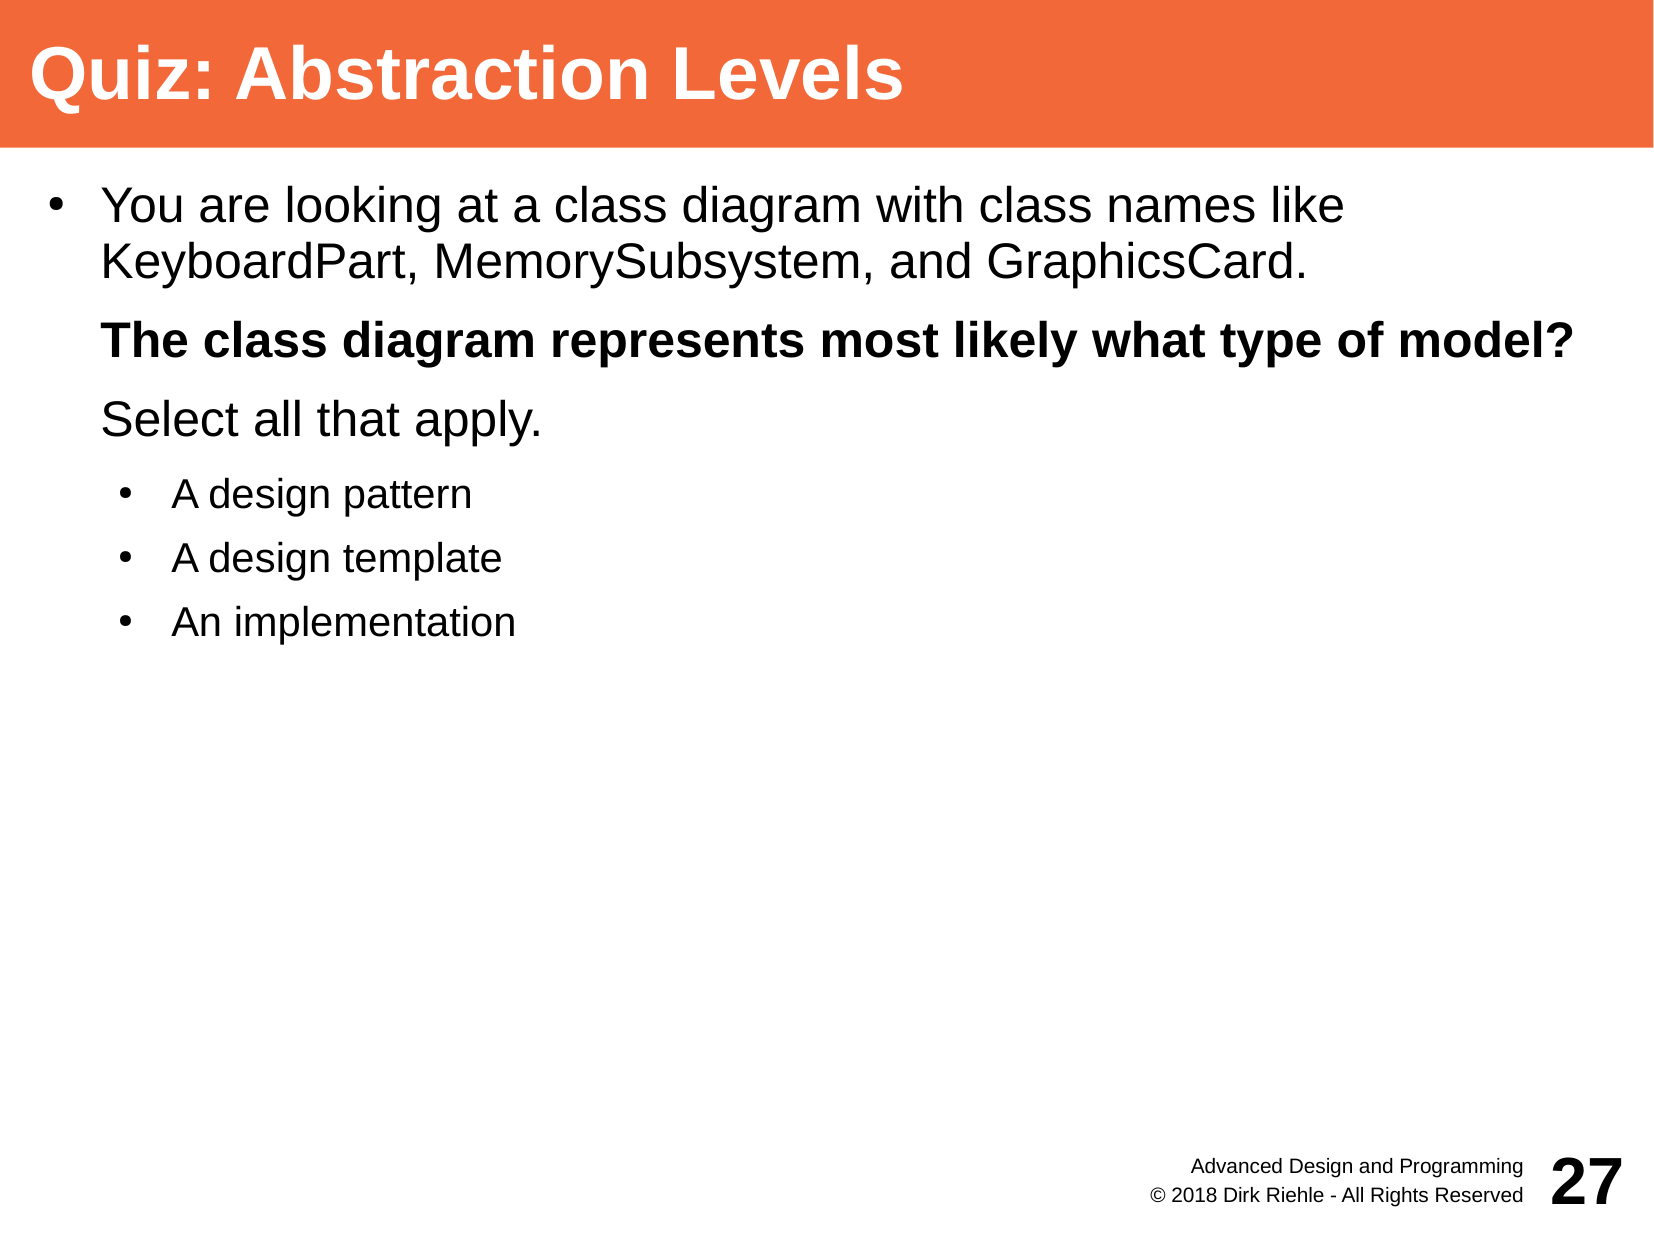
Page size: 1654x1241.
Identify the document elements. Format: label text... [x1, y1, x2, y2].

list You are looking at a class diagram with class names like KeyboardPart, MemorySubsystem, and GraphicsCard. The class diagram represents most likely what type of model? Select all that apply. A design pattern A design template An implementation [29, 177, 1625, 1063]
title Quiz: Abstraction Levels [0, 0, 1654, 148]
